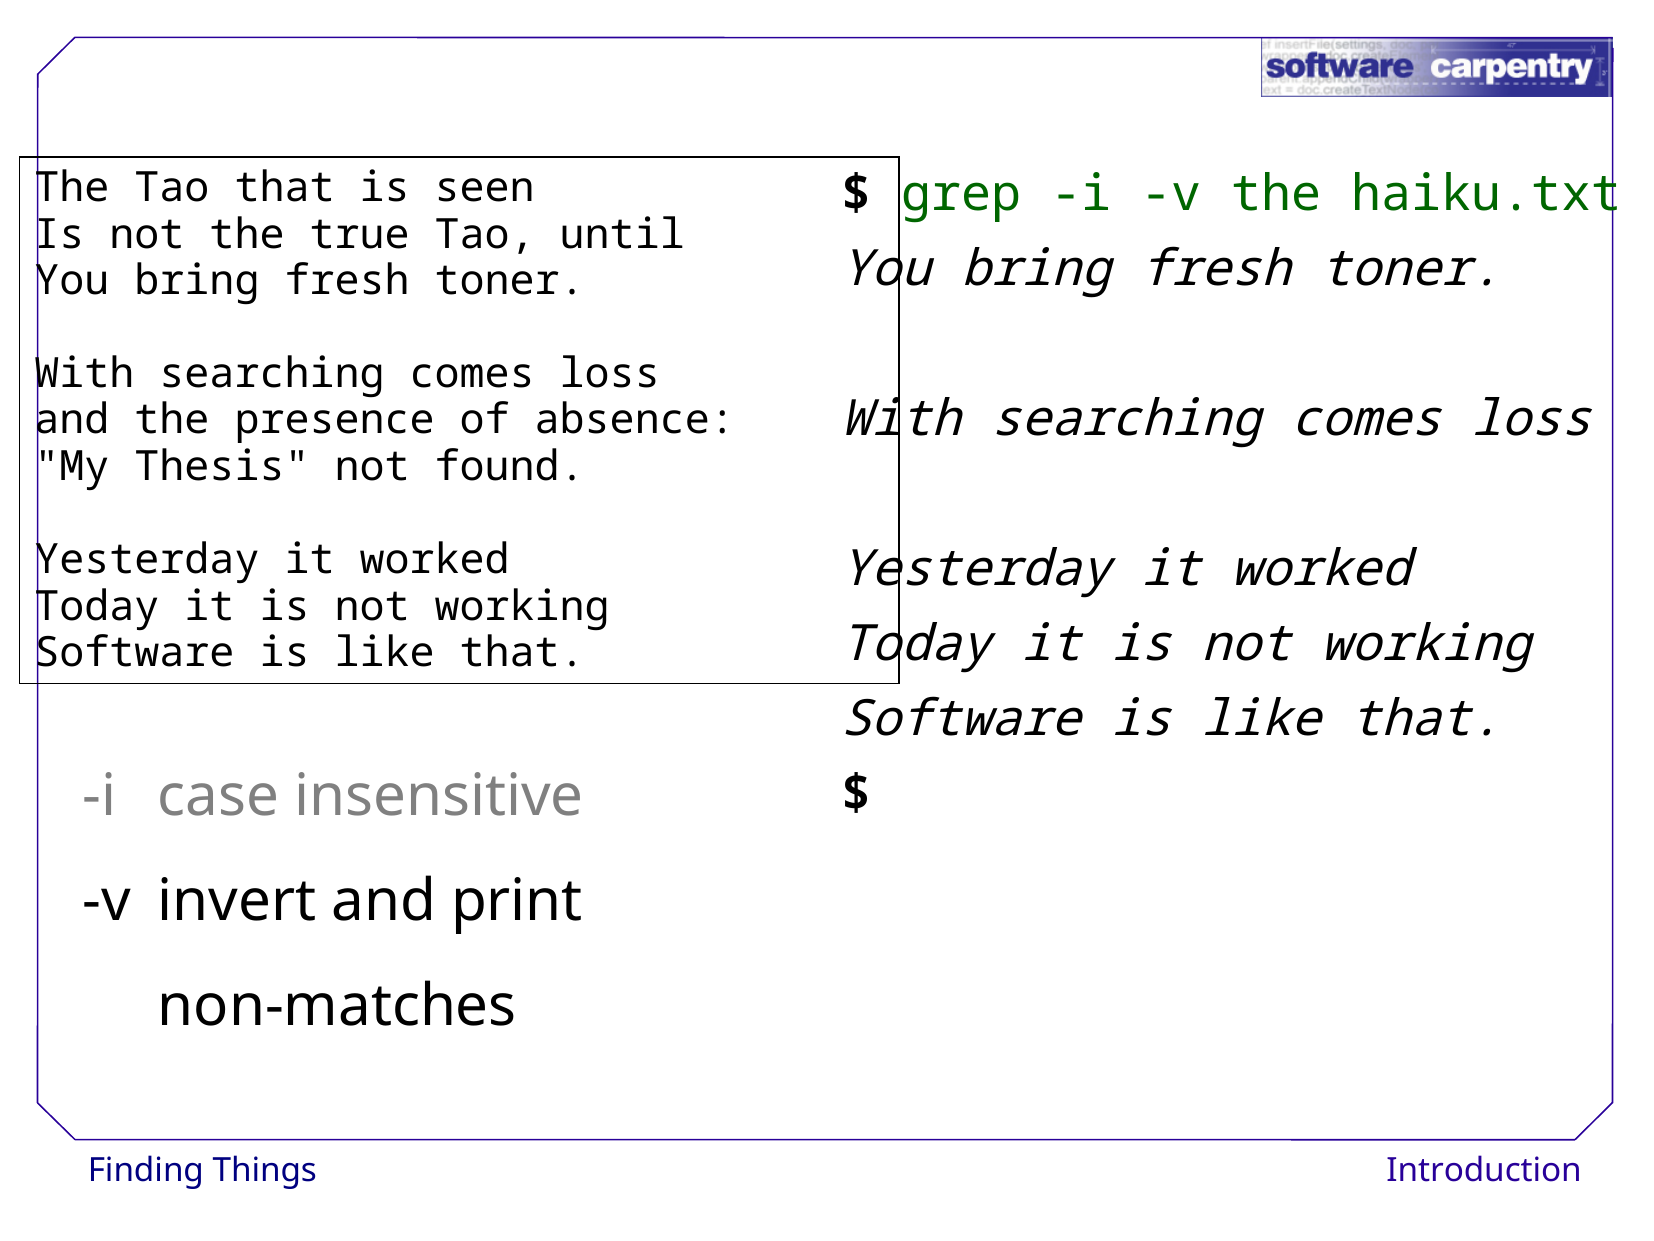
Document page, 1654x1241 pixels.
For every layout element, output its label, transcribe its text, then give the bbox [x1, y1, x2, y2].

text_box -i case insensitive -v invert and print non-matches [68, 714, 749, 1045]
text_box The Tao that is seen Is not the true Tao, until You bring fresh toner. With searching comes loss and the presence of absence: "My Thesis" not found. Yesterday it worked Today it is not working Software is like that. [19, 156, 826, 684]
picture [1261, 39, 1613, 97]
text_box $ grep -i -v the haiku.txt You bring fresh toner. With searching comes loss Yesterday it worked Today it is not working Software is like that. $ [826, 138, 1517, 1055]
